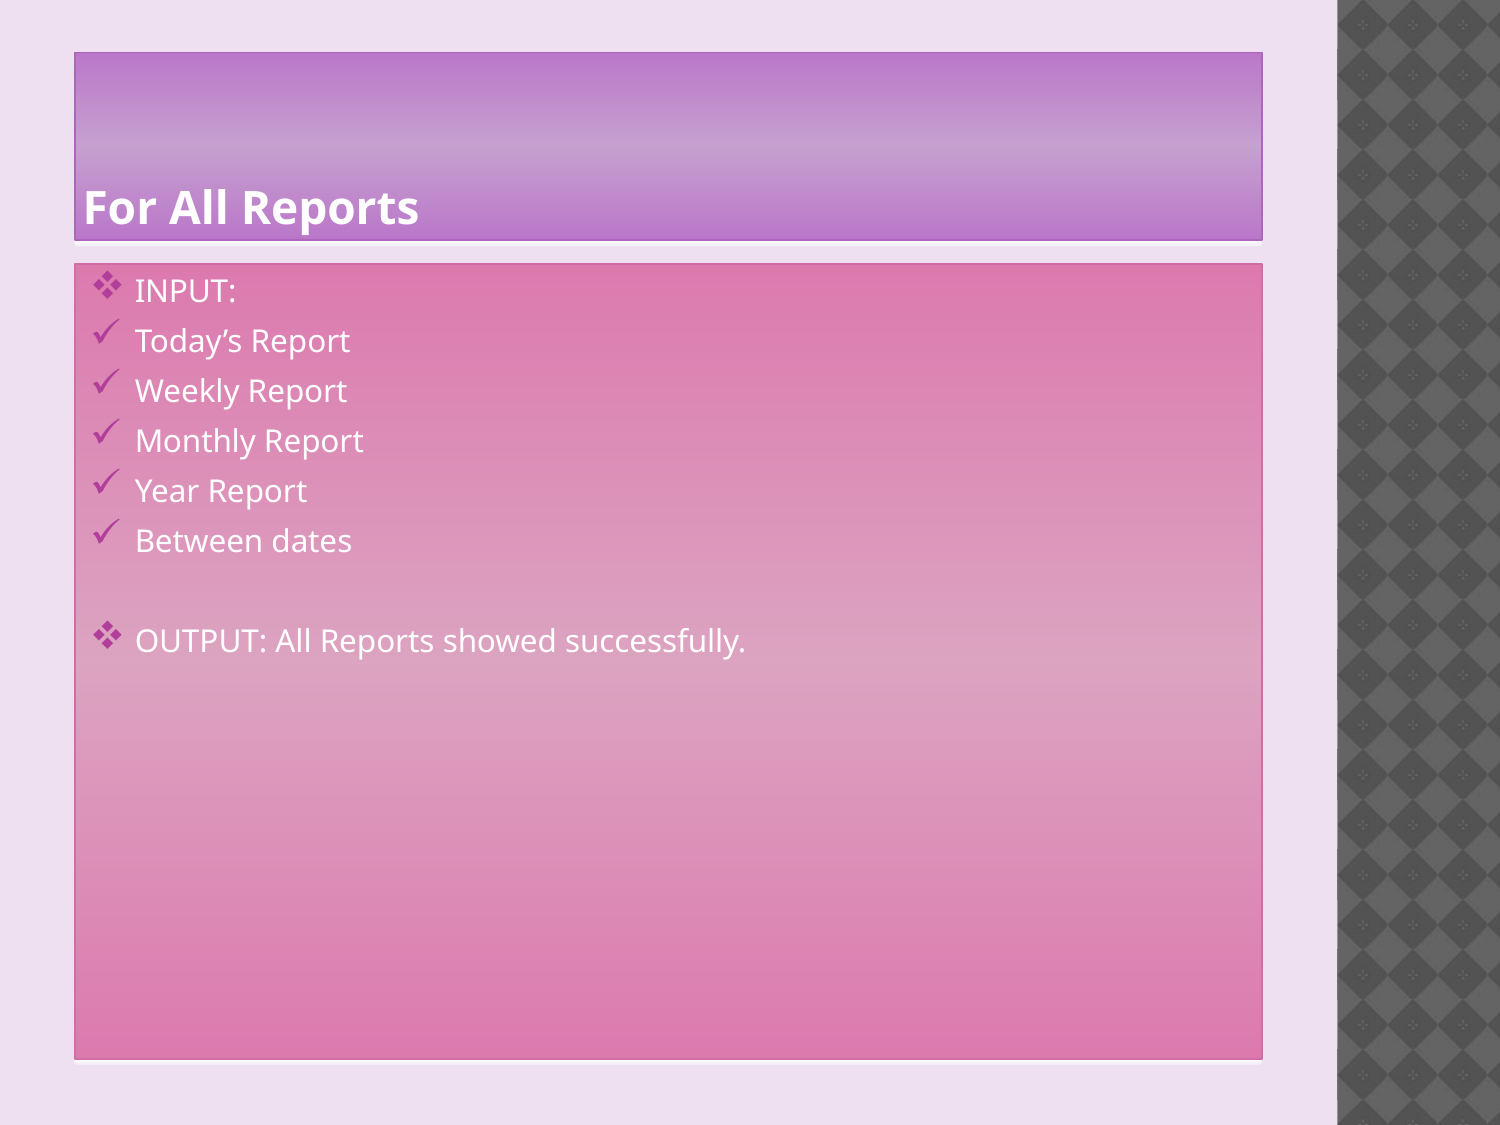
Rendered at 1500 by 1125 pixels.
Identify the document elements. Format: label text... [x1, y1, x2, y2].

list INPUT: Today’s Report Weekly Report Monthly Report Year Report Between dates OUTPUT: All Reports showed successfully. [75, 264, 1263, 1059]
picture [1337, 0, 1500, 1125]
title For All Reports [75, 52, 1263, 240]
